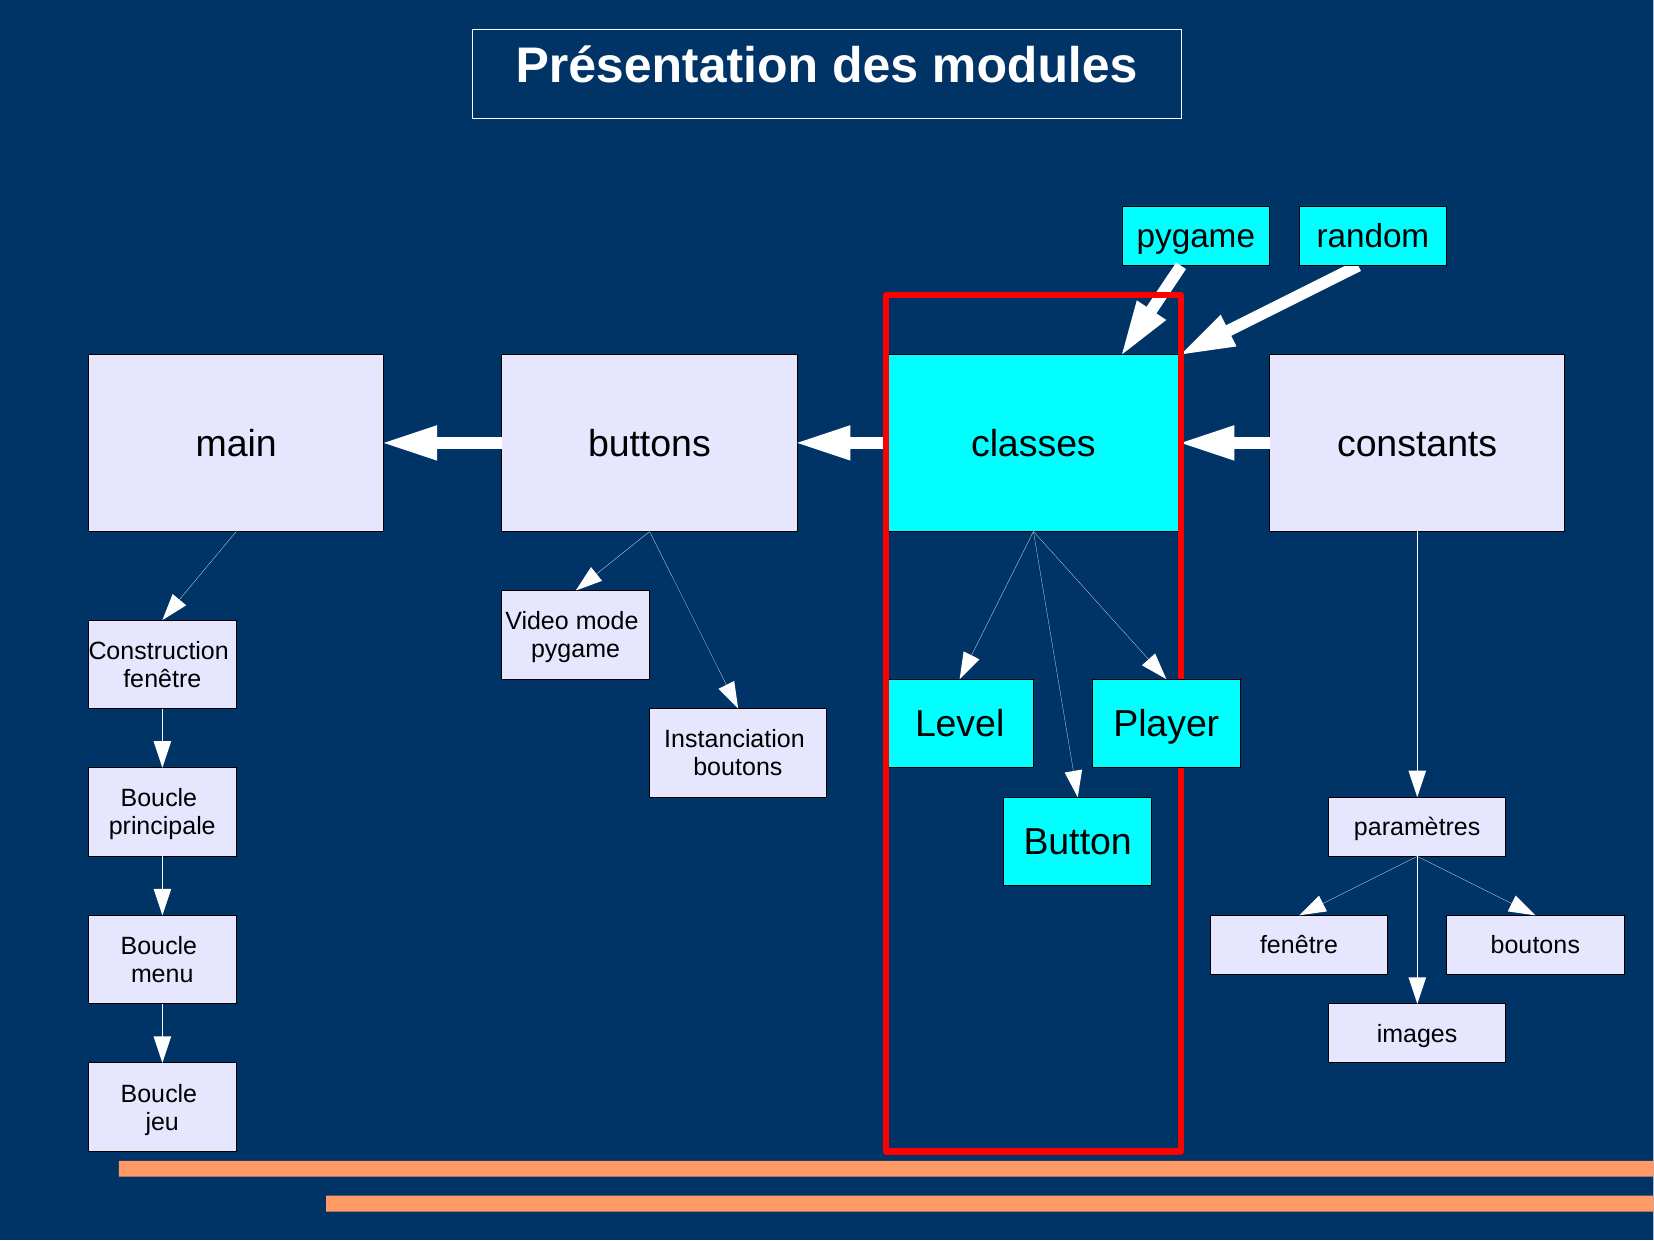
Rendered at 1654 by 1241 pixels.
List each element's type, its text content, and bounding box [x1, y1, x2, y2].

text_box classes [889, 354, 1178, 532]
text_box fenêtre [1210, 915, 1388, 975]
text_box main [88, 354, 384, 532]
text_box Présentation des modules [473, 30, 1181, 118]
text_box Boucle principale [88, 767, 237, 857]
text_box buttons [501, 354, 798, 532]
text_box Construction fenêtre [88, 620, 237, 709]
text_box Video mode pygame [501, 590, 650, 680]
text_box boutons [1446, 915, 1625, 975]
text_box pygame [1122, 206, 1270, 266]
text_box Player [1092, 679, 1241, 768]
text_box random [1299, 206, 1447, 266]
text_box Button [1003, 797, 1152, 886]
text_box Boucle jeu [88, 1062, 237, 1152]
text_box images [1328, 1003, 1506, 1063]
text_box Instanciation boutons [649, 708, 827, 798]
text_box constants [1269, 354, 1565, 532]
text_box Level [889, 679, 1034, 768]
text_box Présentation des modules [442, 29, 1211, 159]
text_box paramètres [1328, 797, 1506, 857]
text_box Boucle menu [88, 915, 237, 1004]
